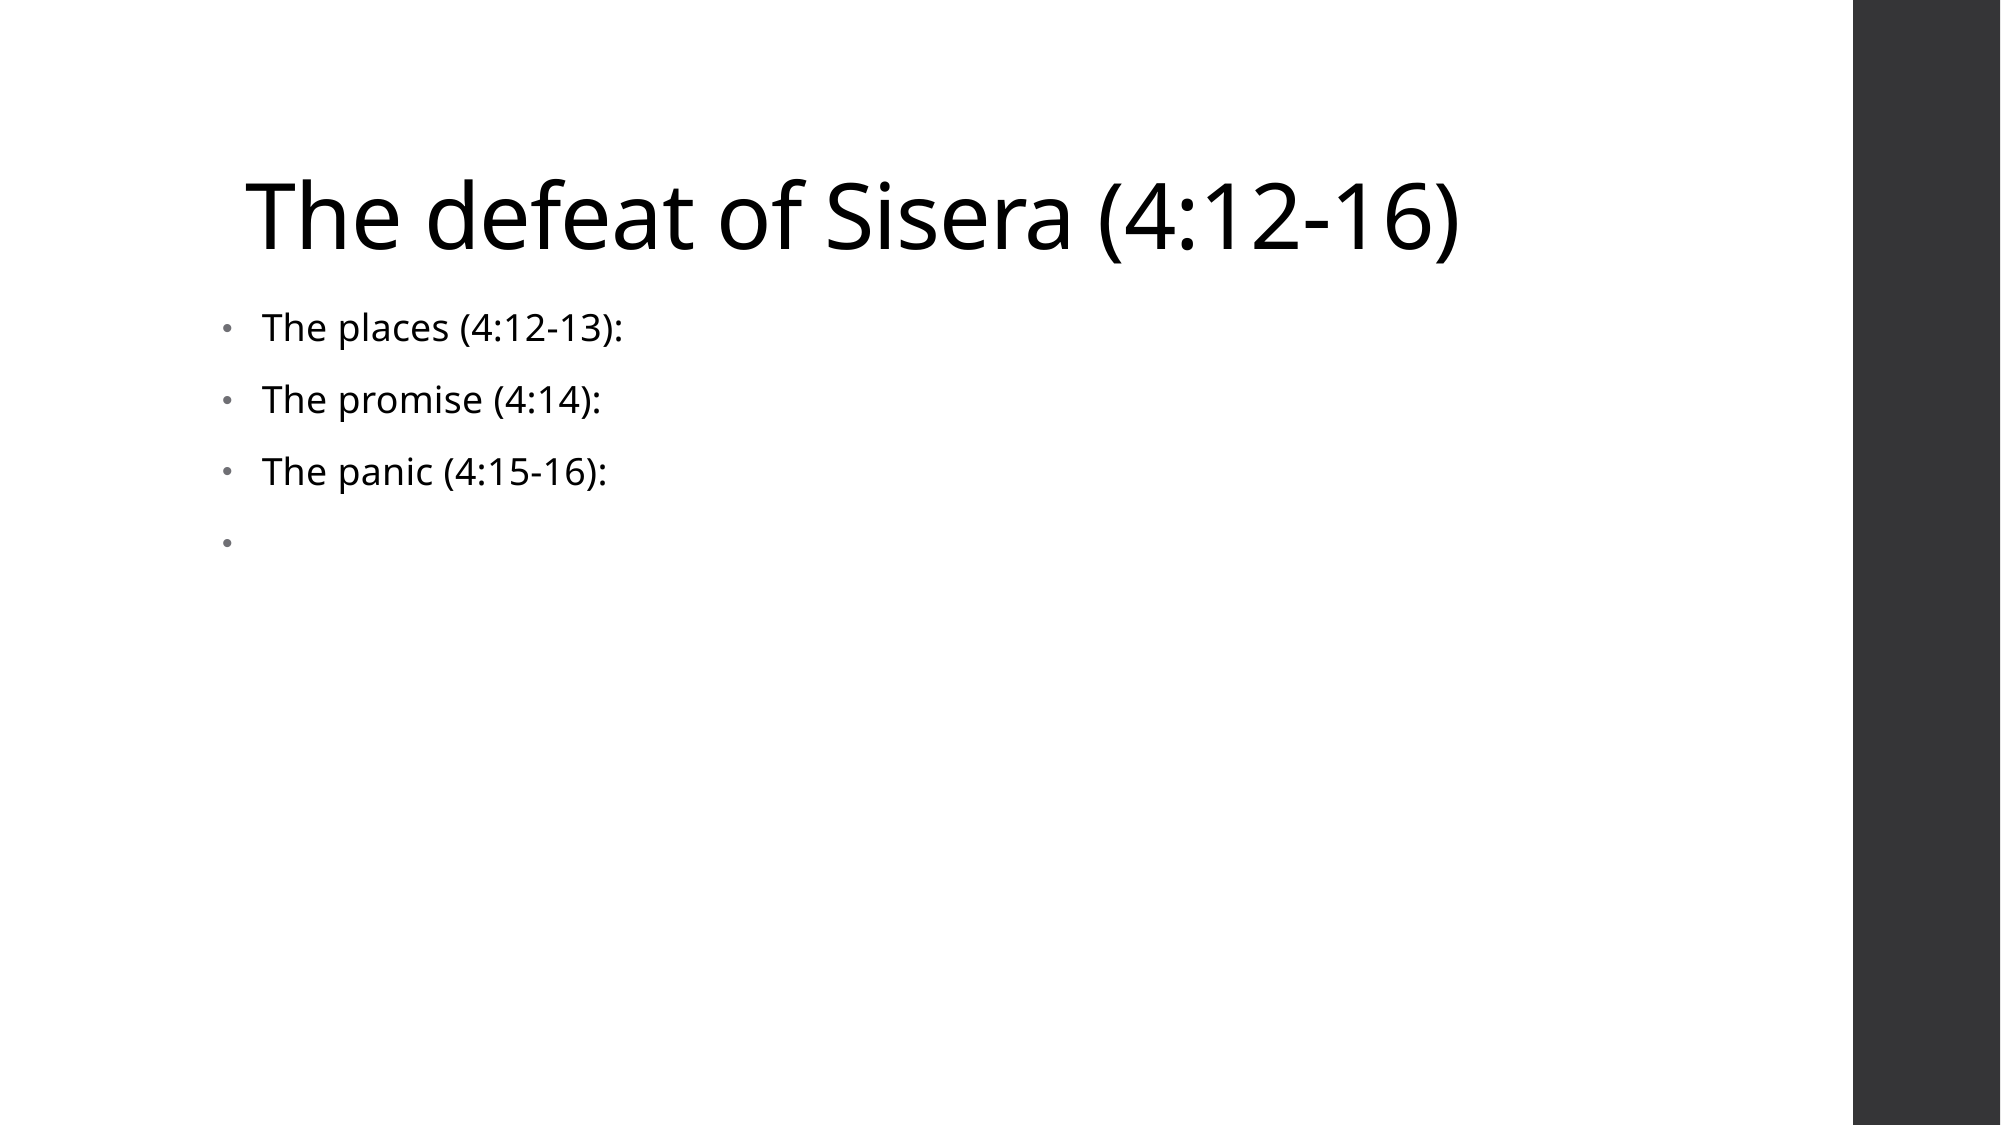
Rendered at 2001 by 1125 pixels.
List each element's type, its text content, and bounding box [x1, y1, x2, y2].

list The places (4:12-13): The promise (4:14): The panic (4:15-16): [206, 299, 1617, 1014]
title The defeat of Sisera (4:12-16) [206, 60, 1797, 278]
